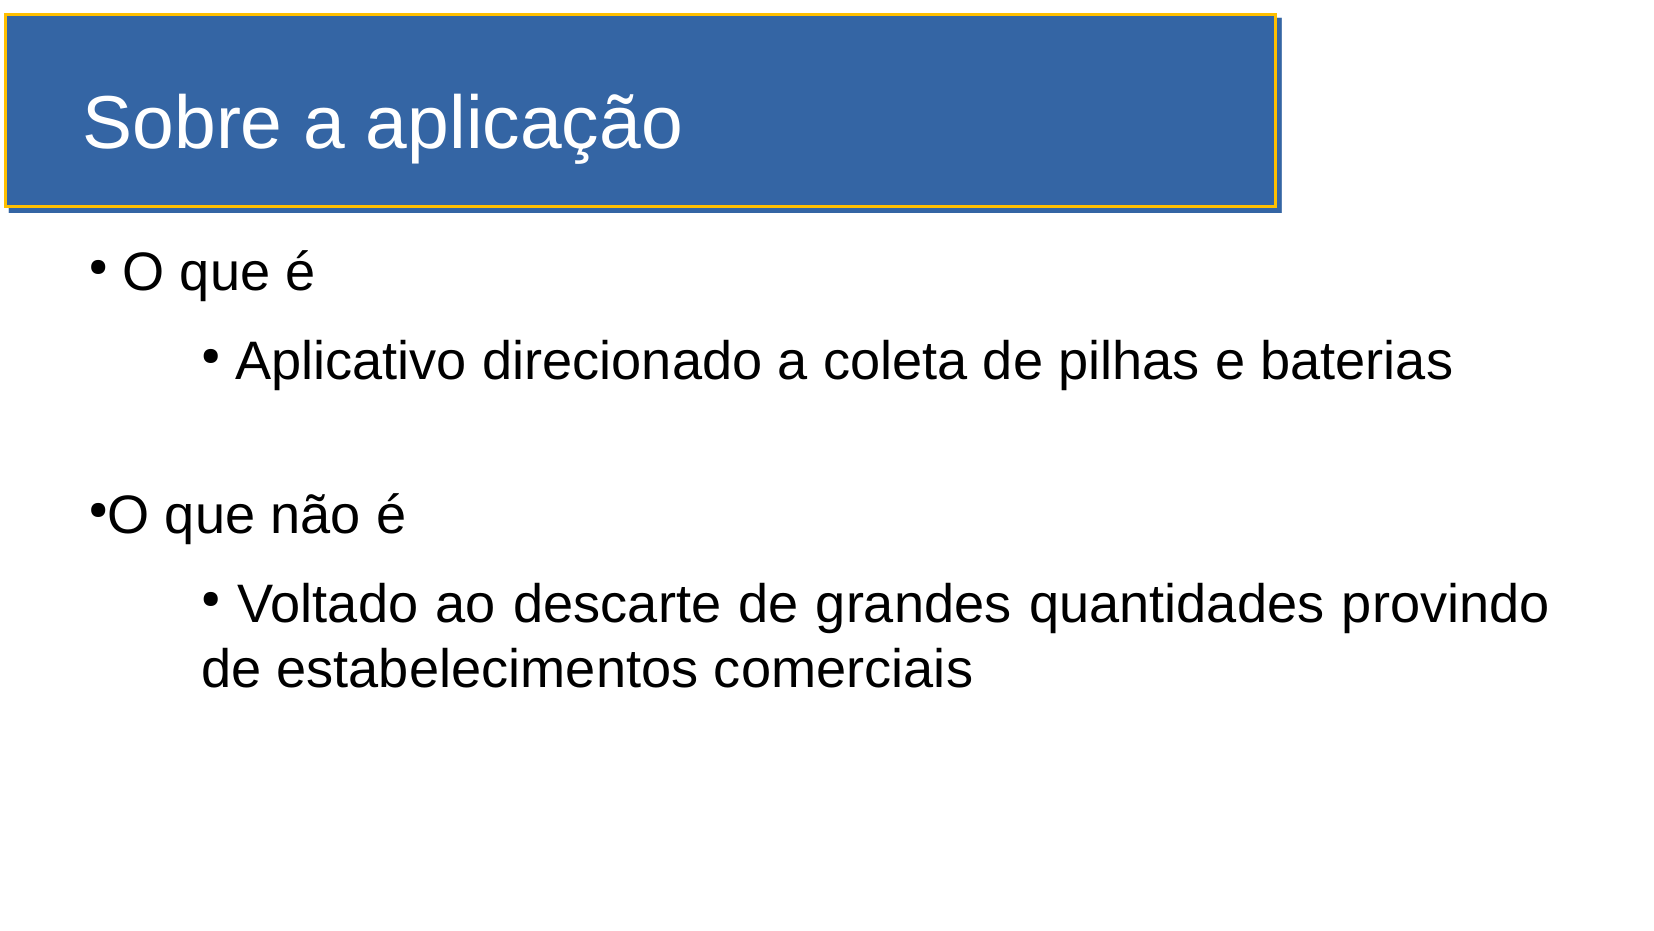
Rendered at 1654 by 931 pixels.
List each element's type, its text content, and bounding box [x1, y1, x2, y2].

title Sobre a aplicação [82, 44, 1235, 192]
list O que é Aplicativo direcionado a coleta de pilhas e baterias O que não é Voltado ao descarte de grandes quantidades provindo de estabelecimentos comerciais [88, 236, 1565, 916]
